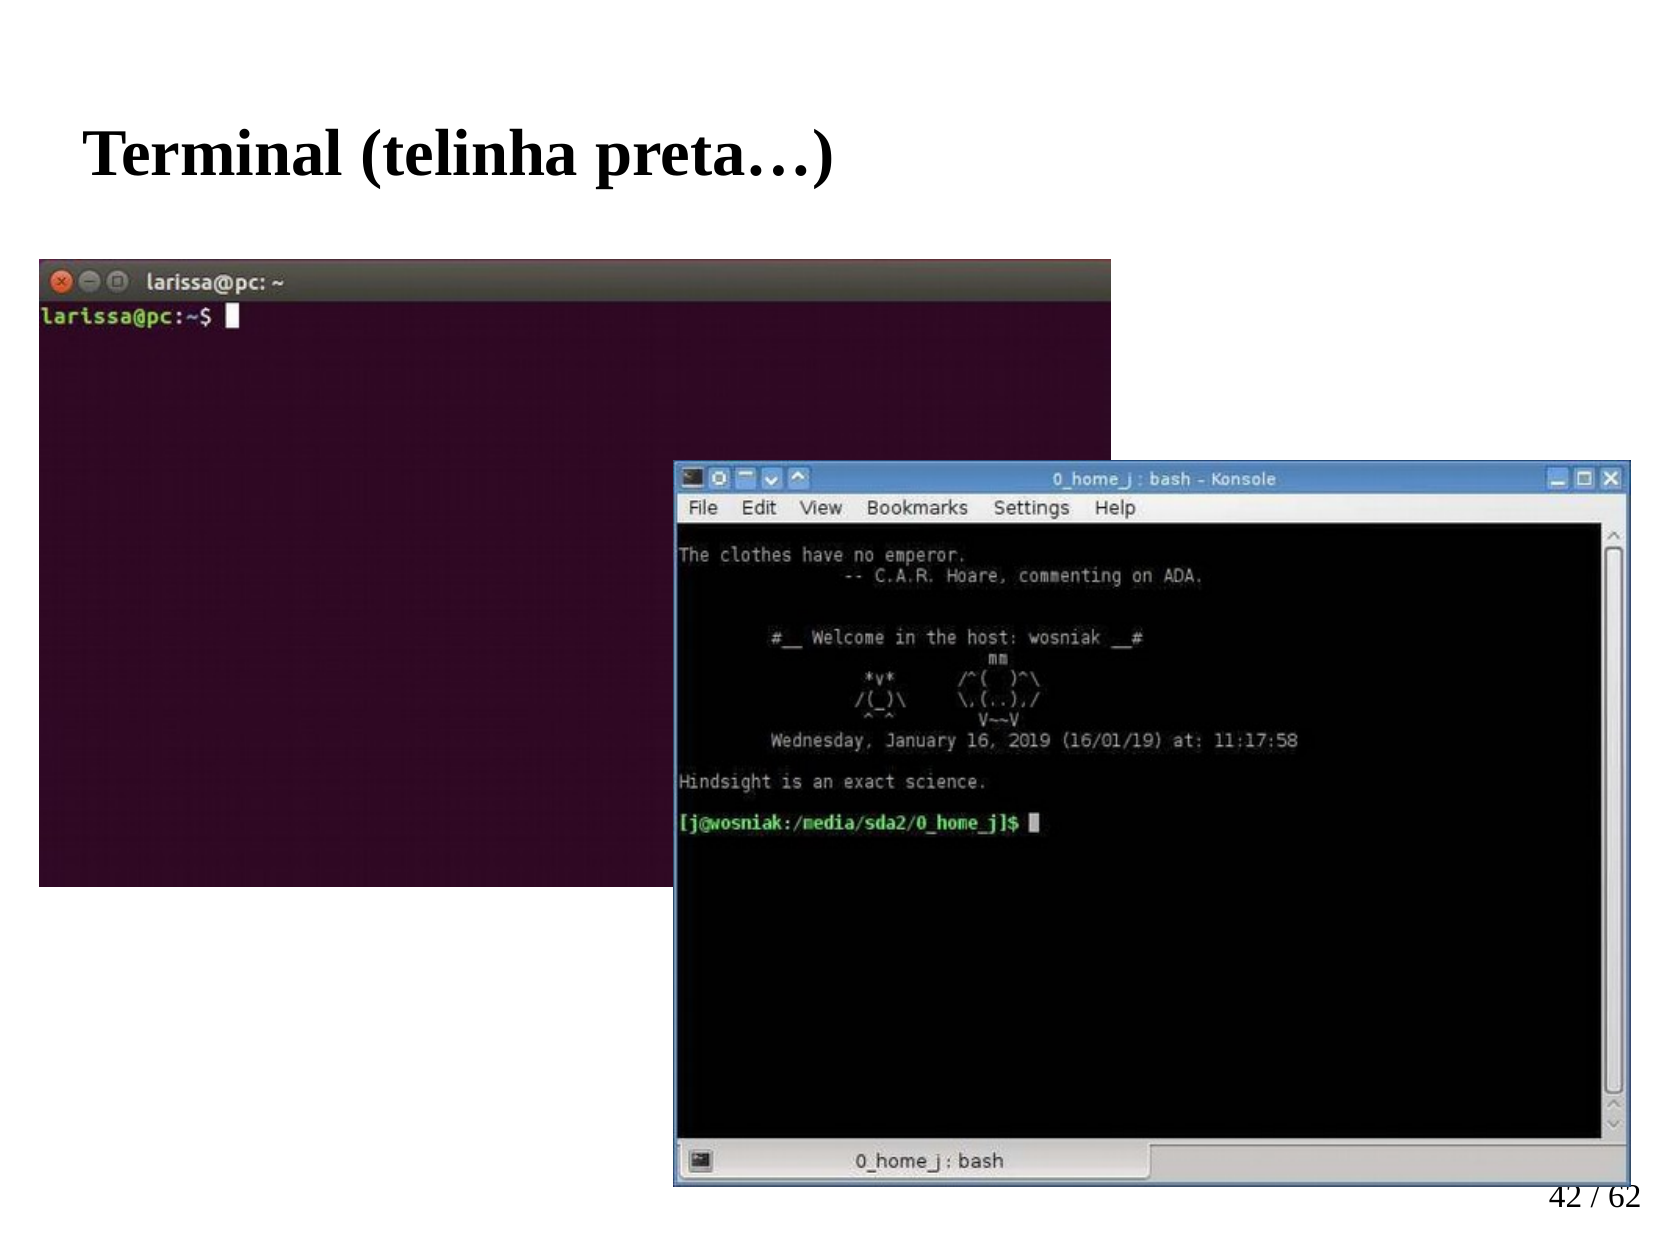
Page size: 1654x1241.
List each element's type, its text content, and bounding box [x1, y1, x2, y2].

title Terminal (telinha preta…) [82, 49, 1571, 257]
picture [39, 259, 1631, 1187]
